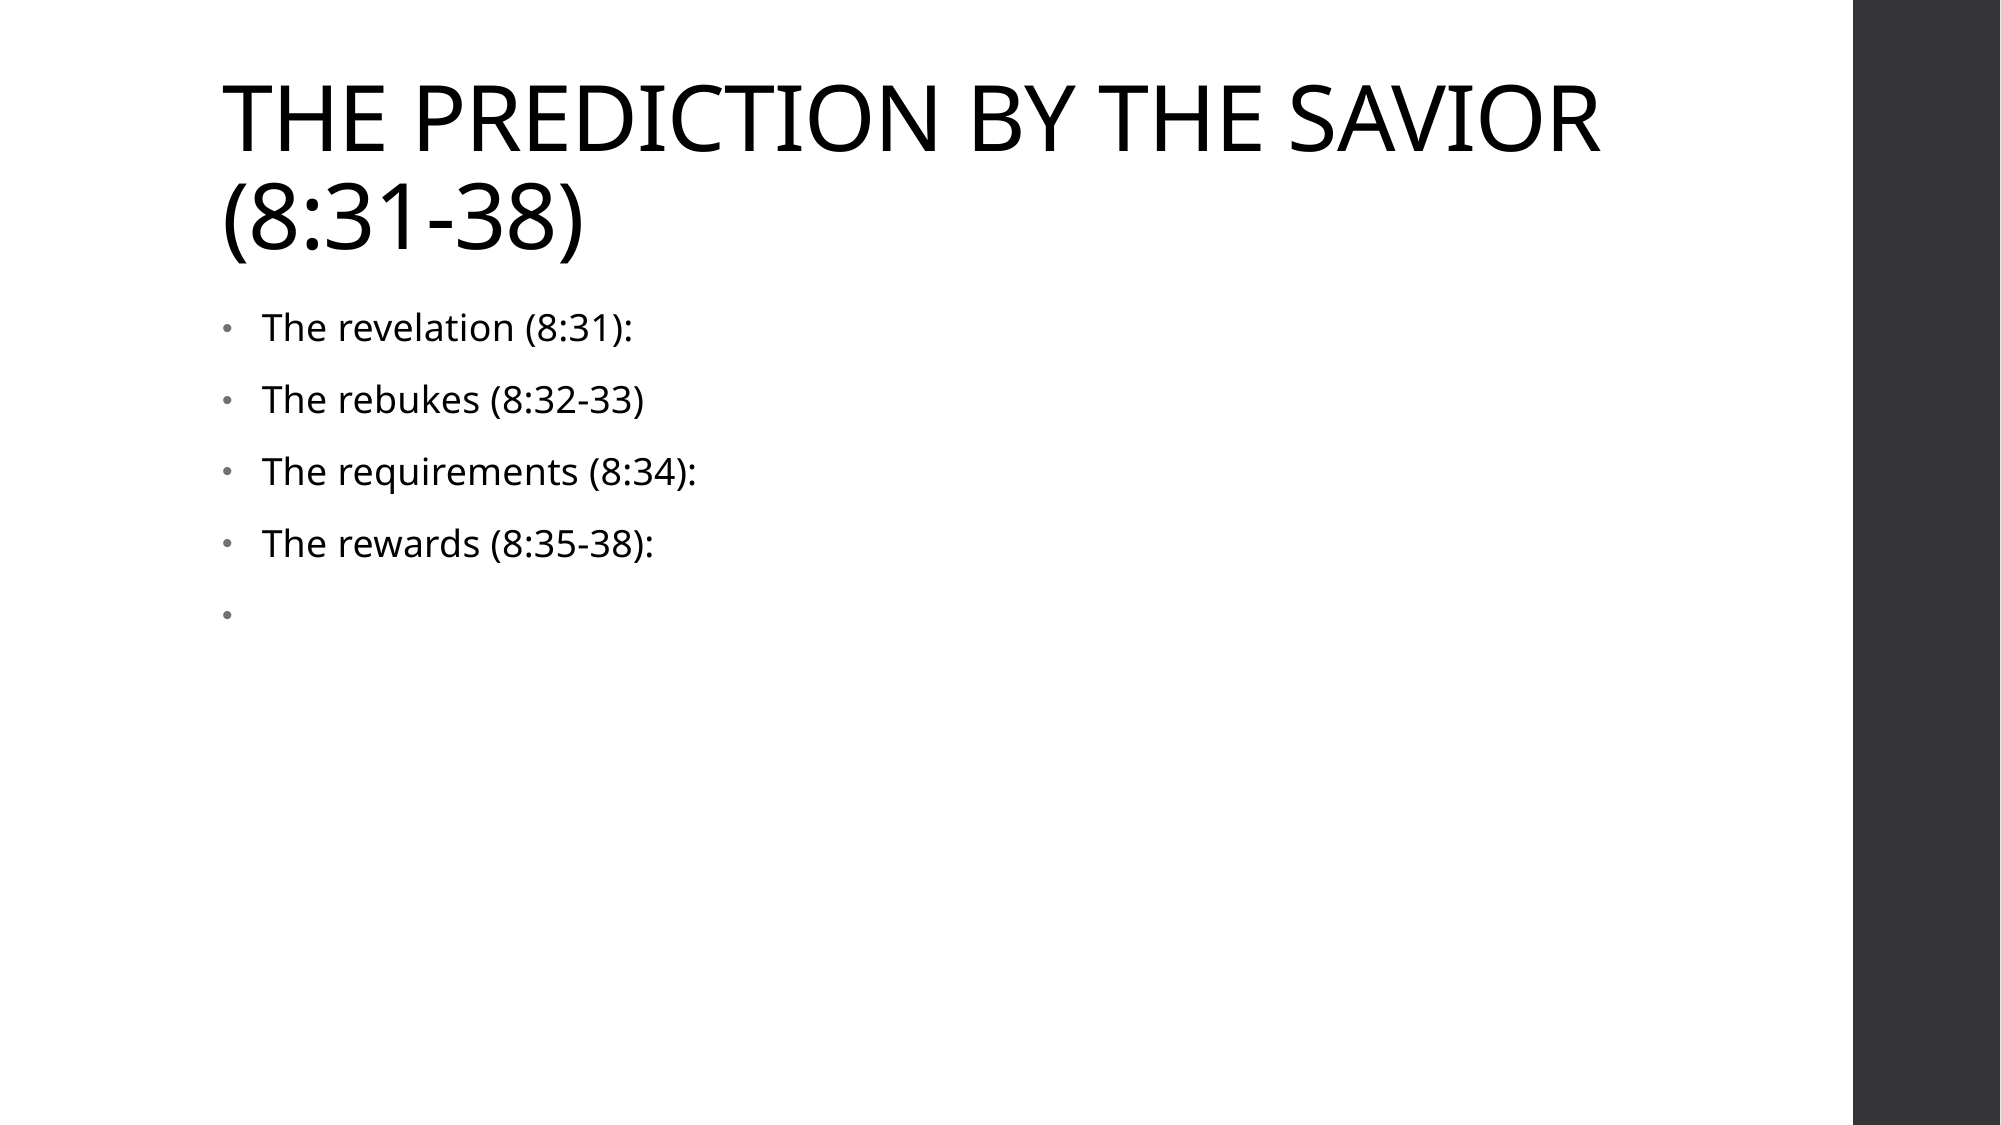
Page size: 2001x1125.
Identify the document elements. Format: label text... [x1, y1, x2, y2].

title THE PREDICTION BY THE SAVIOR (8:31-38) [206, 60, 1797, 278]
list The revelation (8:31): The rebukes (8:32-33) The requirements (8:34): The rewards (8:35-38): [206, 299, 1617, 1014]
